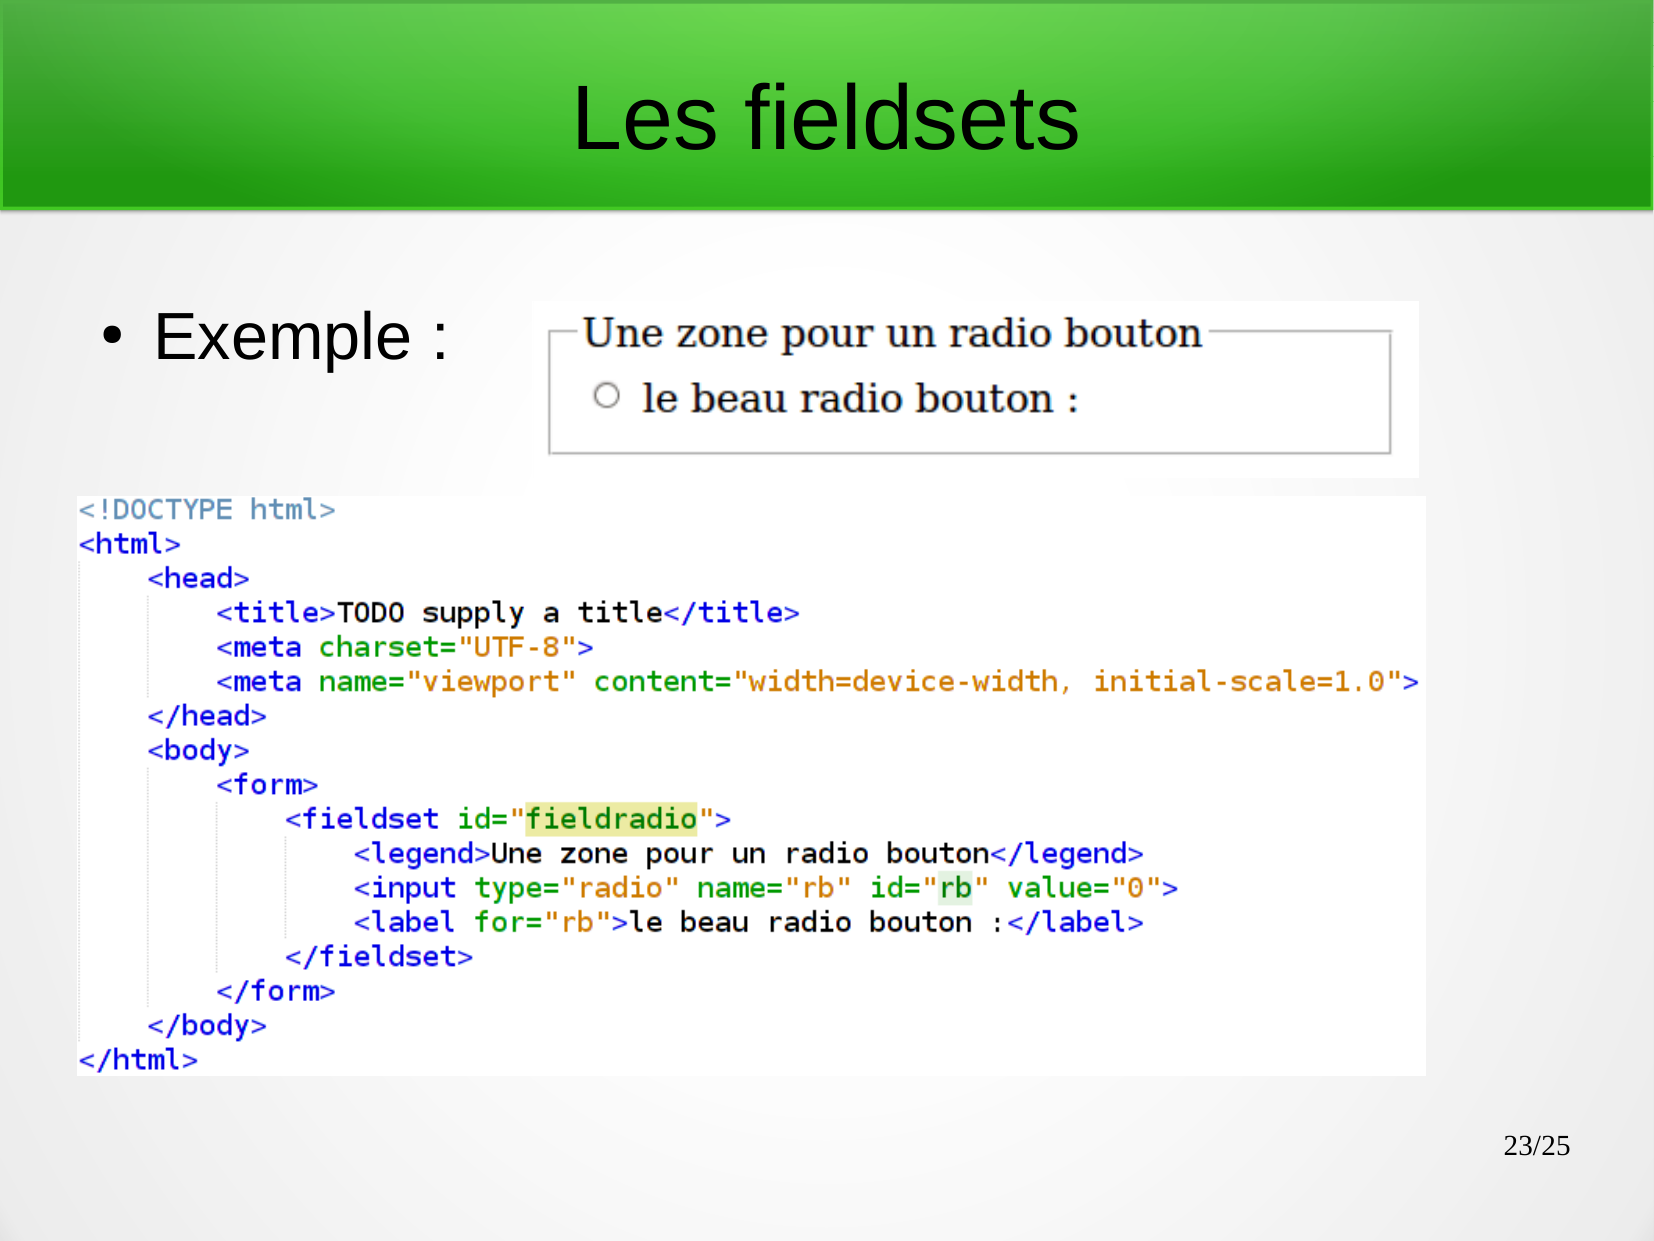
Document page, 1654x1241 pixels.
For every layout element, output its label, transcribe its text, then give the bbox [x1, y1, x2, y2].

title Les fieldsets [82, 47, 1571, 189]
list Exemple : [82, 299, 1571, 1019]
picture [77, 496, 1426, 1076]
picture [532, 301, 1419, 478]
